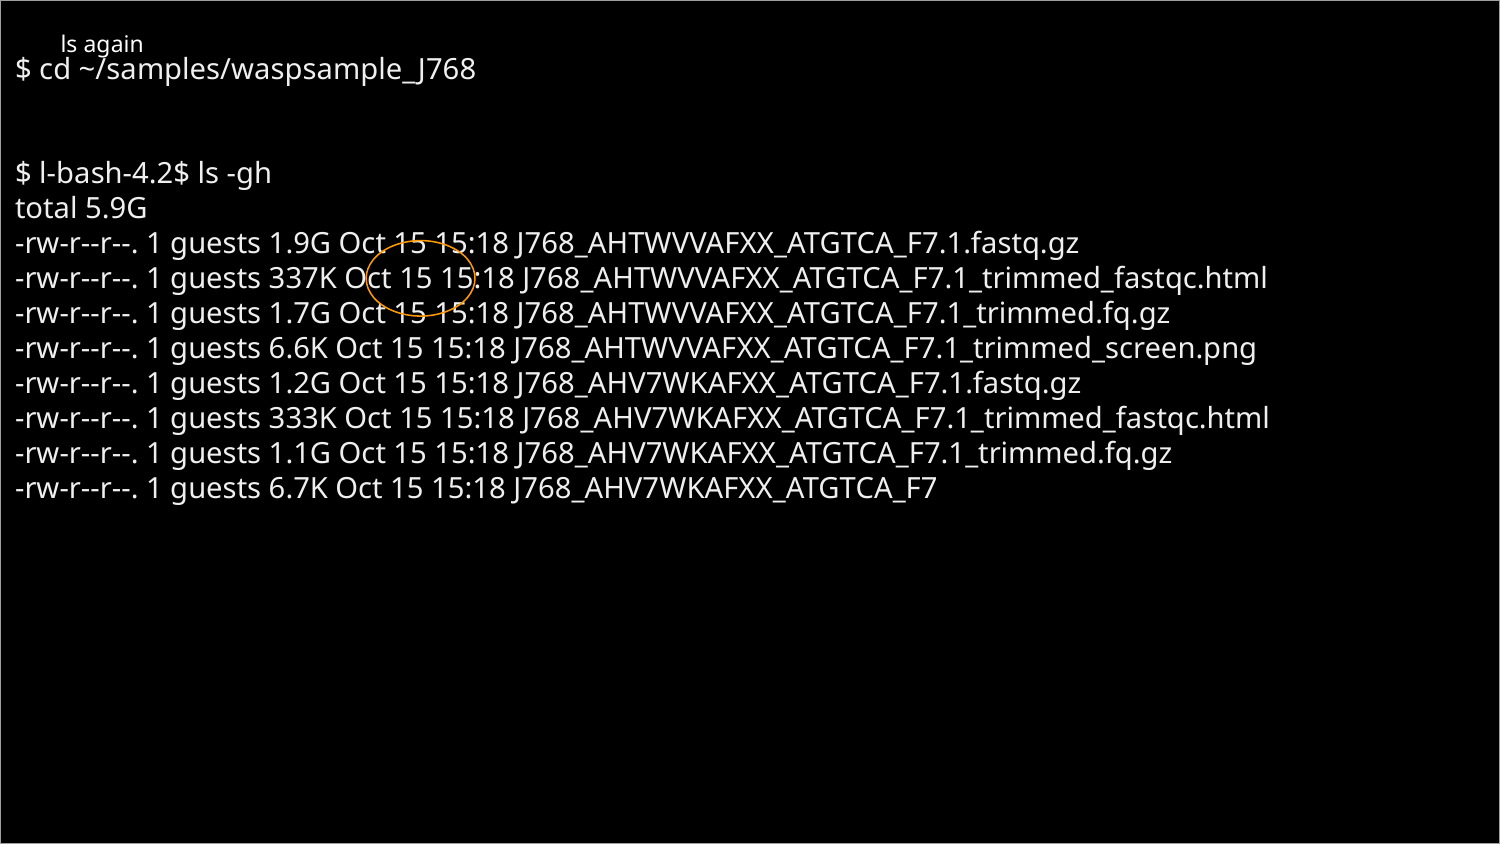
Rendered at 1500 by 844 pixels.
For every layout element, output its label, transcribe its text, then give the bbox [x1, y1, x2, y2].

text_box $ cd ~/samples/waspsample_J768 $ l-bash-4.2$ ls -gh total 5.9G -rw-r--r--. 1 guests 1.9G Oct 15 15:18 J768_AHTWVVAFXX_ATGTCA_F7.1.fastq.gz -rw-r--r--. 1 guests 337K Oct 15 15:18 J768_AHTWVVAFXX_ATGTCA_F7.1_trimmed_fastqc.html -rw-r--r--. 1 guests 1.7G Oct 15 15:18 J768_AHTWVVAFXX_ATGTCA_F7.1_trimmed.fq.gz -rw-r--r--. 1 guests 6.6K Oct 15 15:18 J768_AHTWVVAFXX_ATGTCA_F7.1_trimmed_screen.png -rw-r--r--. 1 guests 1.2G Oct 15 15:18 J768_AHV7WKAFXX_ATGTCA_F7.1.fastq.gz -rw-r--r--. 1 guests 333K Oct 15 15:18 J768_AHV7WKAFXX_ATGTCA_F7.1_trimmed_fastqc.html -rw-r--r--. 1 guests 1.1G Oct 15 15:18 J768_AHV7WKAFXX_ATGTCA_F7.1_trimmed.fq.gz -rw-r--r--. 1 guests 6.7K Oct 15 15:18 J768_AHV7WKAFXX_ATGTCA_F7 [0, 0, 1500, 844]
